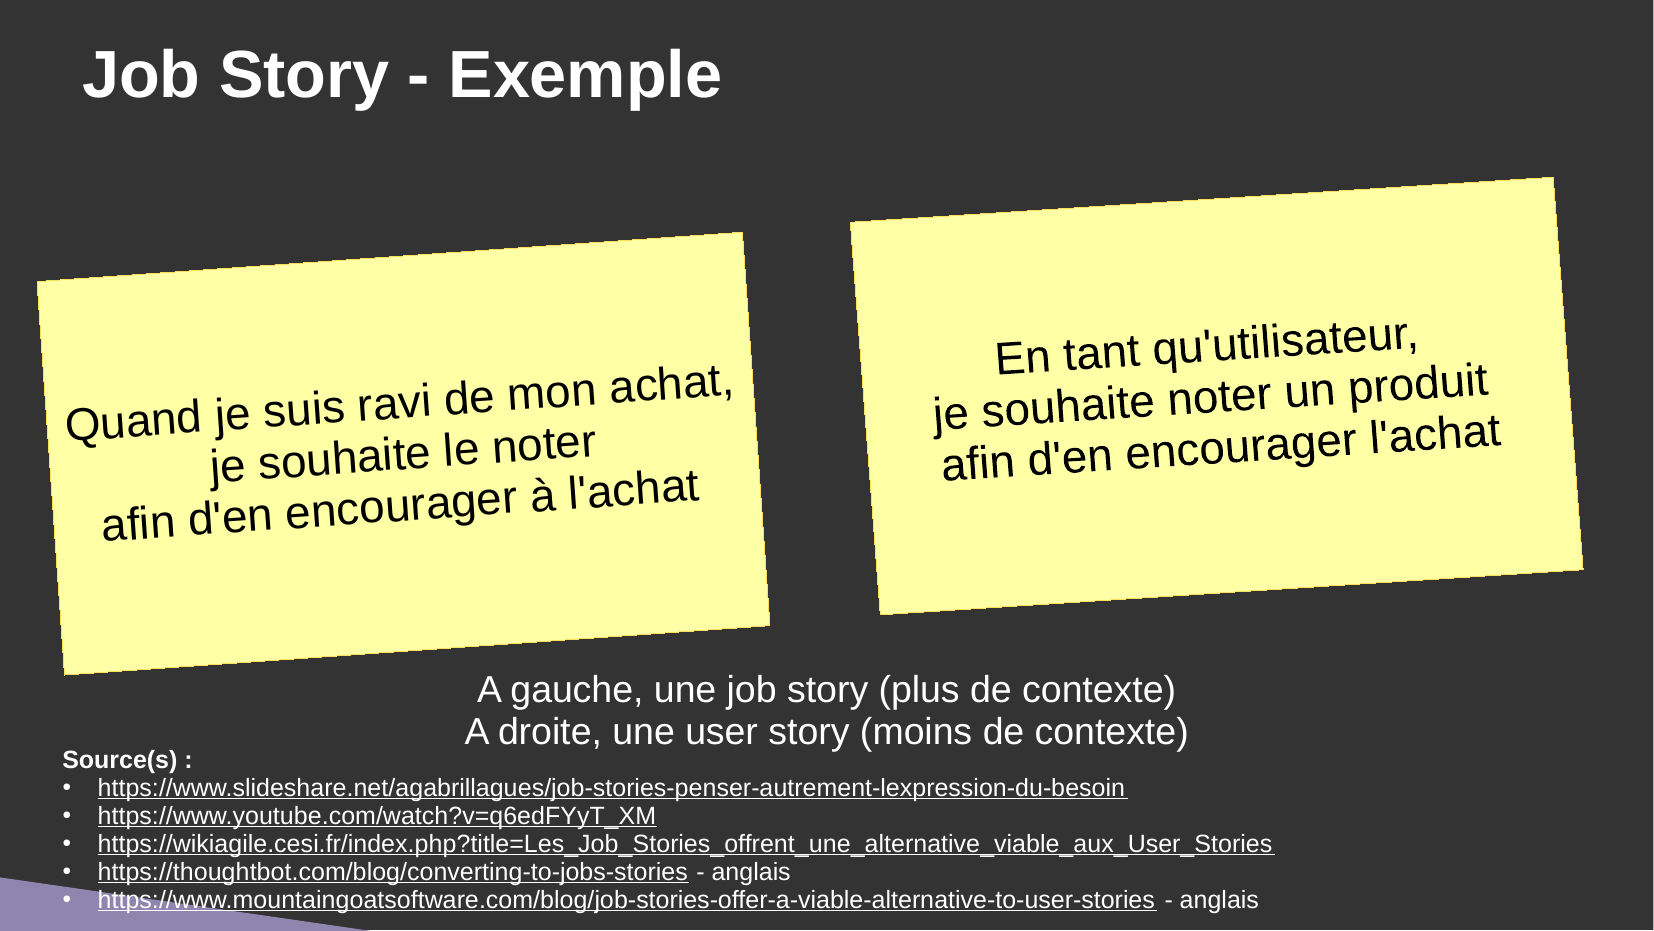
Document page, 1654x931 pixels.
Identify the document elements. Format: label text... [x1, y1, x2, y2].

text_box [0, 877, 372, 931]
text_box Quand je suis ravi de mon achat, je souhaite le noter afin d'en encourager à l'achat [37, 232, 770, 676]
title Job Story - Exemple [82, 37, 1571, 122]
text_box A gauche, une job story (plus de contexte) A droite, une user story (moins de contexte) [410, 661, 1244, 738]
text_box En tant qu'utilisateur, je souhaite noter un produit afin d'en encourager l'achat [850, 177, 1584, 615]
text_box Source(s) : https://www.slideshare.net/agabrillagues/job-stories-penser-autrement-lexpression-du-besoin https://www.youtube.com/watch?v=q6edFYyT_XM https://wikiagile.cesi.fr/index.php?title=Les_Job_Stories_offrent_une_alternative_viable_aux_User_Stories https://thoughtbot.com/blog/converting-to-jobs-stories - anglais https://www.mountaingoatsoftware.com/blog/job-stories-offer-a-viable-alternative-to-user-stories - anglais [47, 738, 1533, 922]
